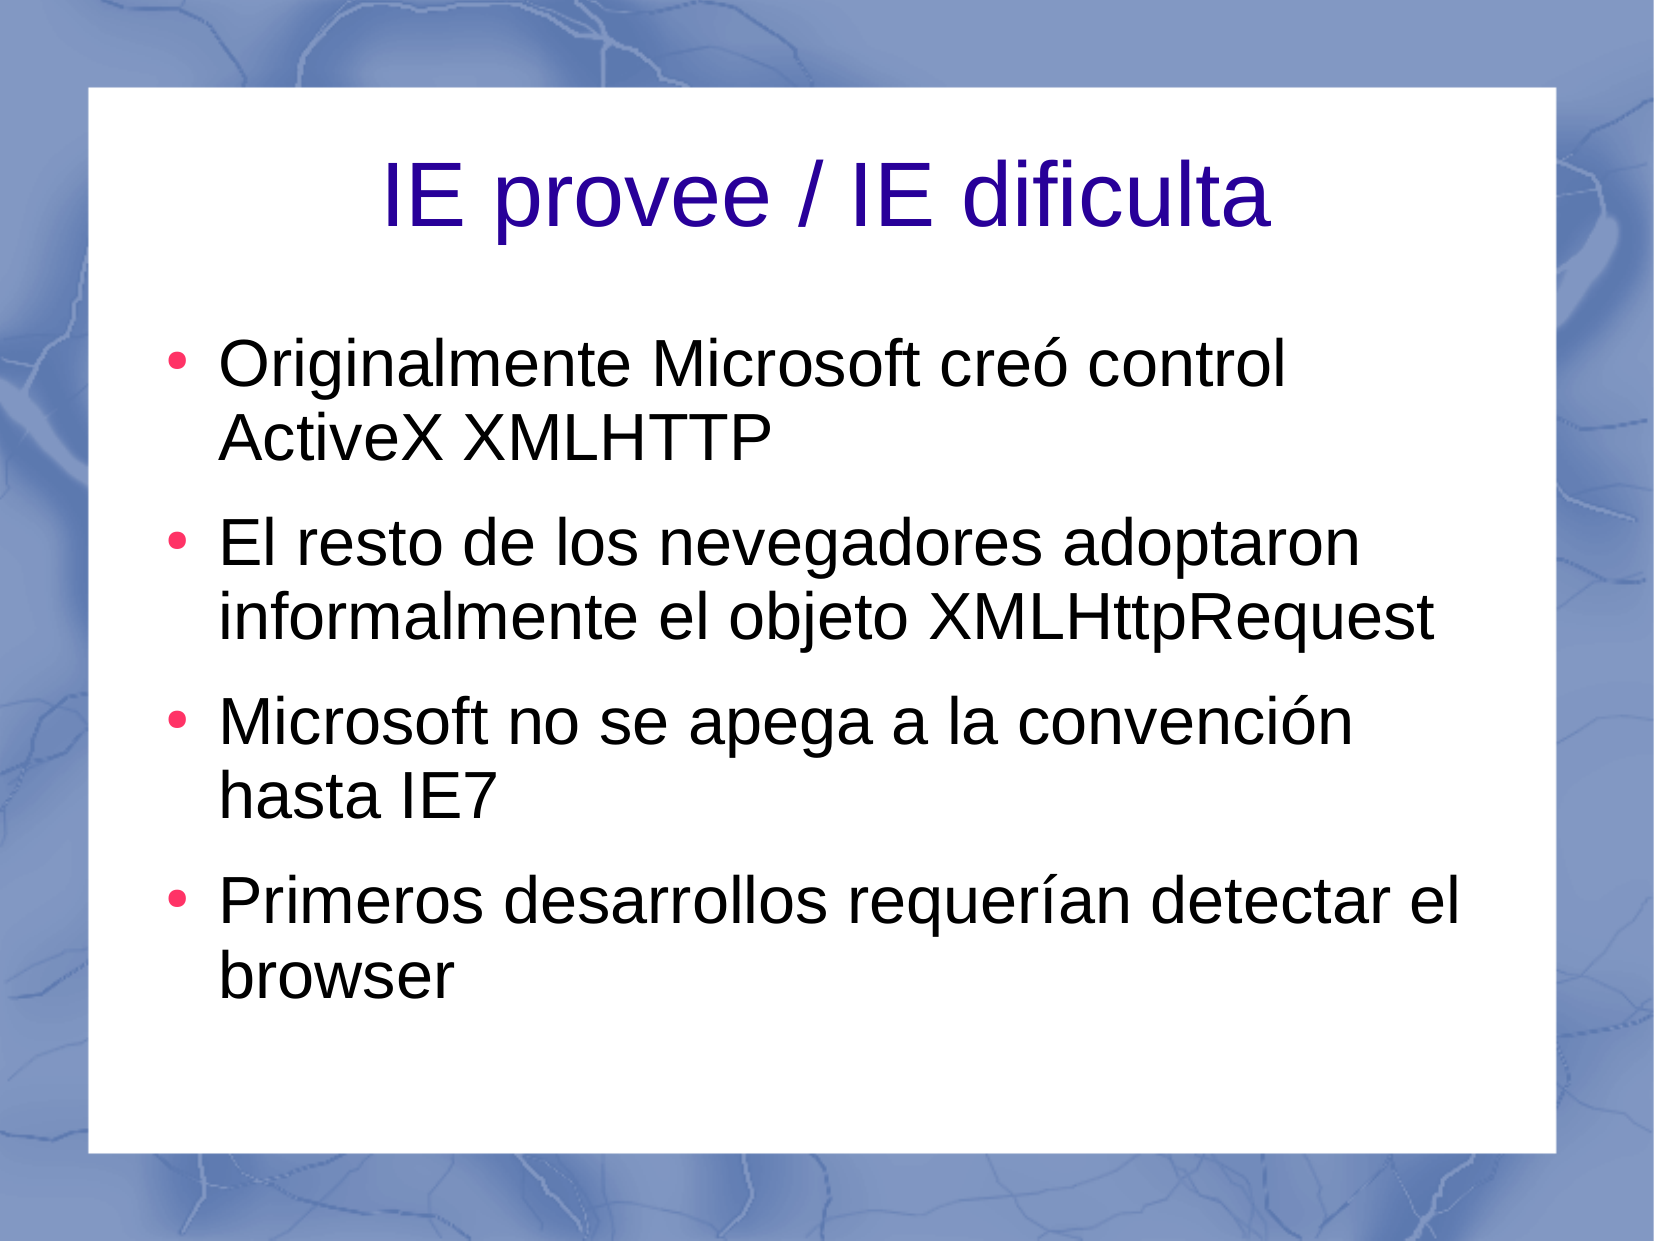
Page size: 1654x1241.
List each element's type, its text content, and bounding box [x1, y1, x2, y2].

list Originalmente Microsoft creó control ActiveX XMLHTTP El resto de los nevegadores adoptaron informalmente el objeto XMLHttpRequest Microsoft no se apega a la convención hasta IE7 Primeros desarrollos requerían detectar el browser [147, 325, 1506, 1232]
title IE provee / IE dificulta [118, 90, 1536, 298]
picture [0, 0, 1654, 1241]
